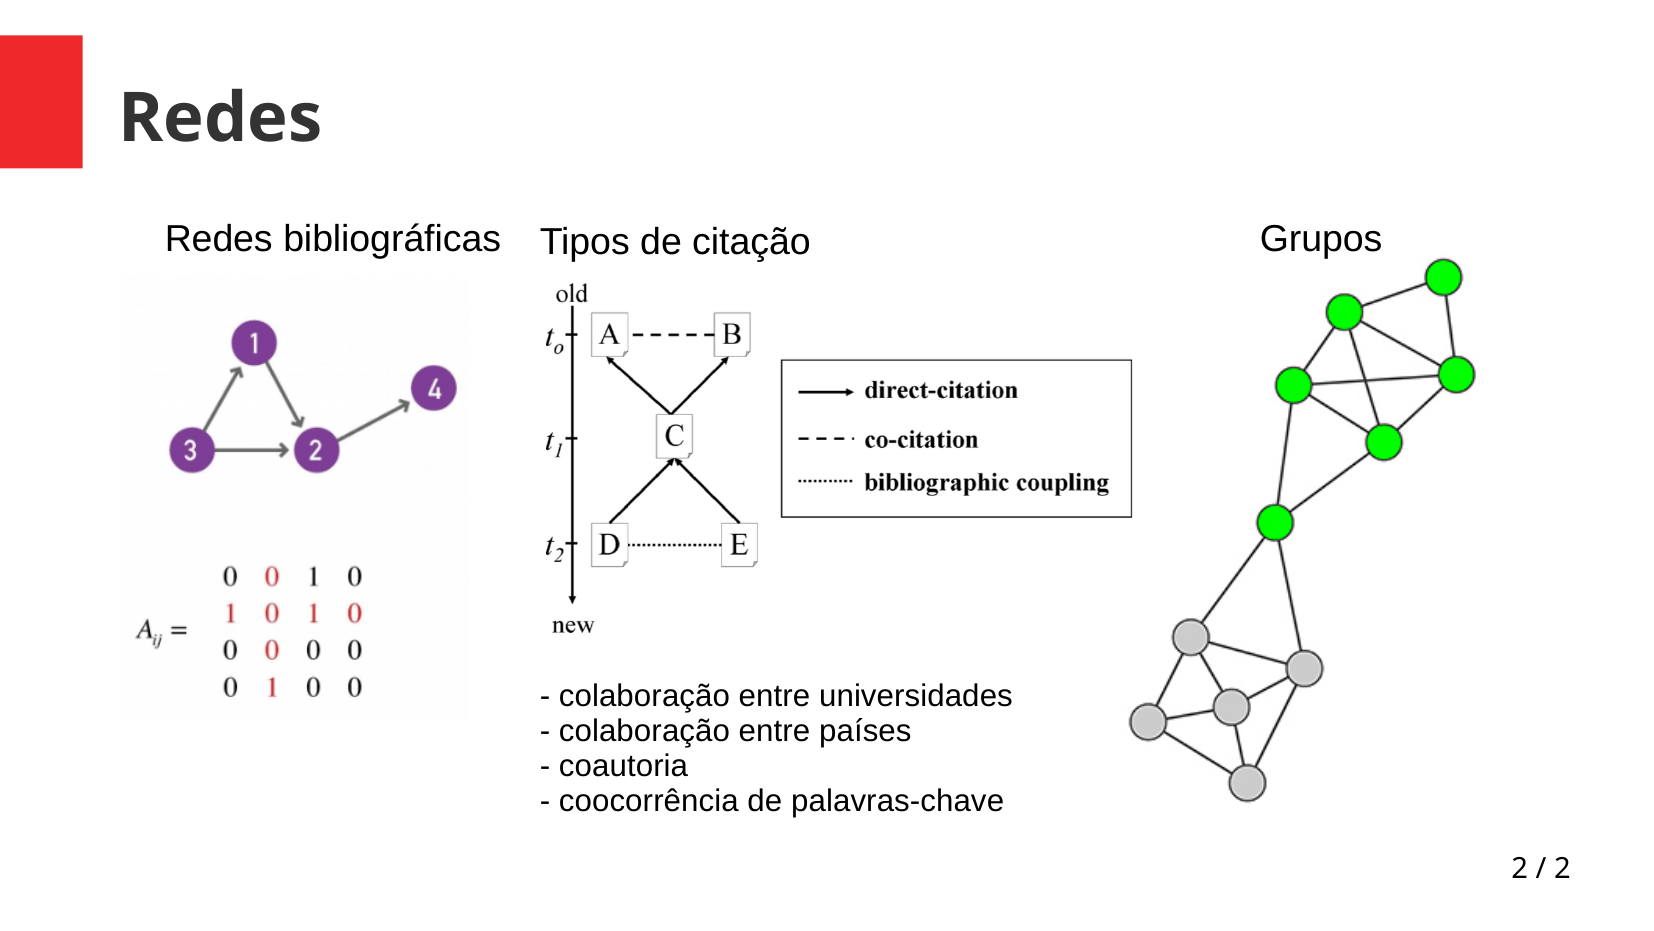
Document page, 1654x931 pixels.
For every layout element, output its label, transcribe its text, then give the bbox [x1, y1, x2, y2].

text_box Grupos [1245, 210, 1591, 273]
picture [120, 276, 469, 721]
picture [525, 228, 1501, 826]
text_box Tipos de citação [525, 213, 931, 269]
title Redes [118, 37, 1571, 193]
text_box Redes bibliográficas [150, 210, 571, 267]
text_box - colaboração entre universidades - colaboração entre países - coautoria - coocorrência de palavras-chave [525, 671, 1051, 826]
